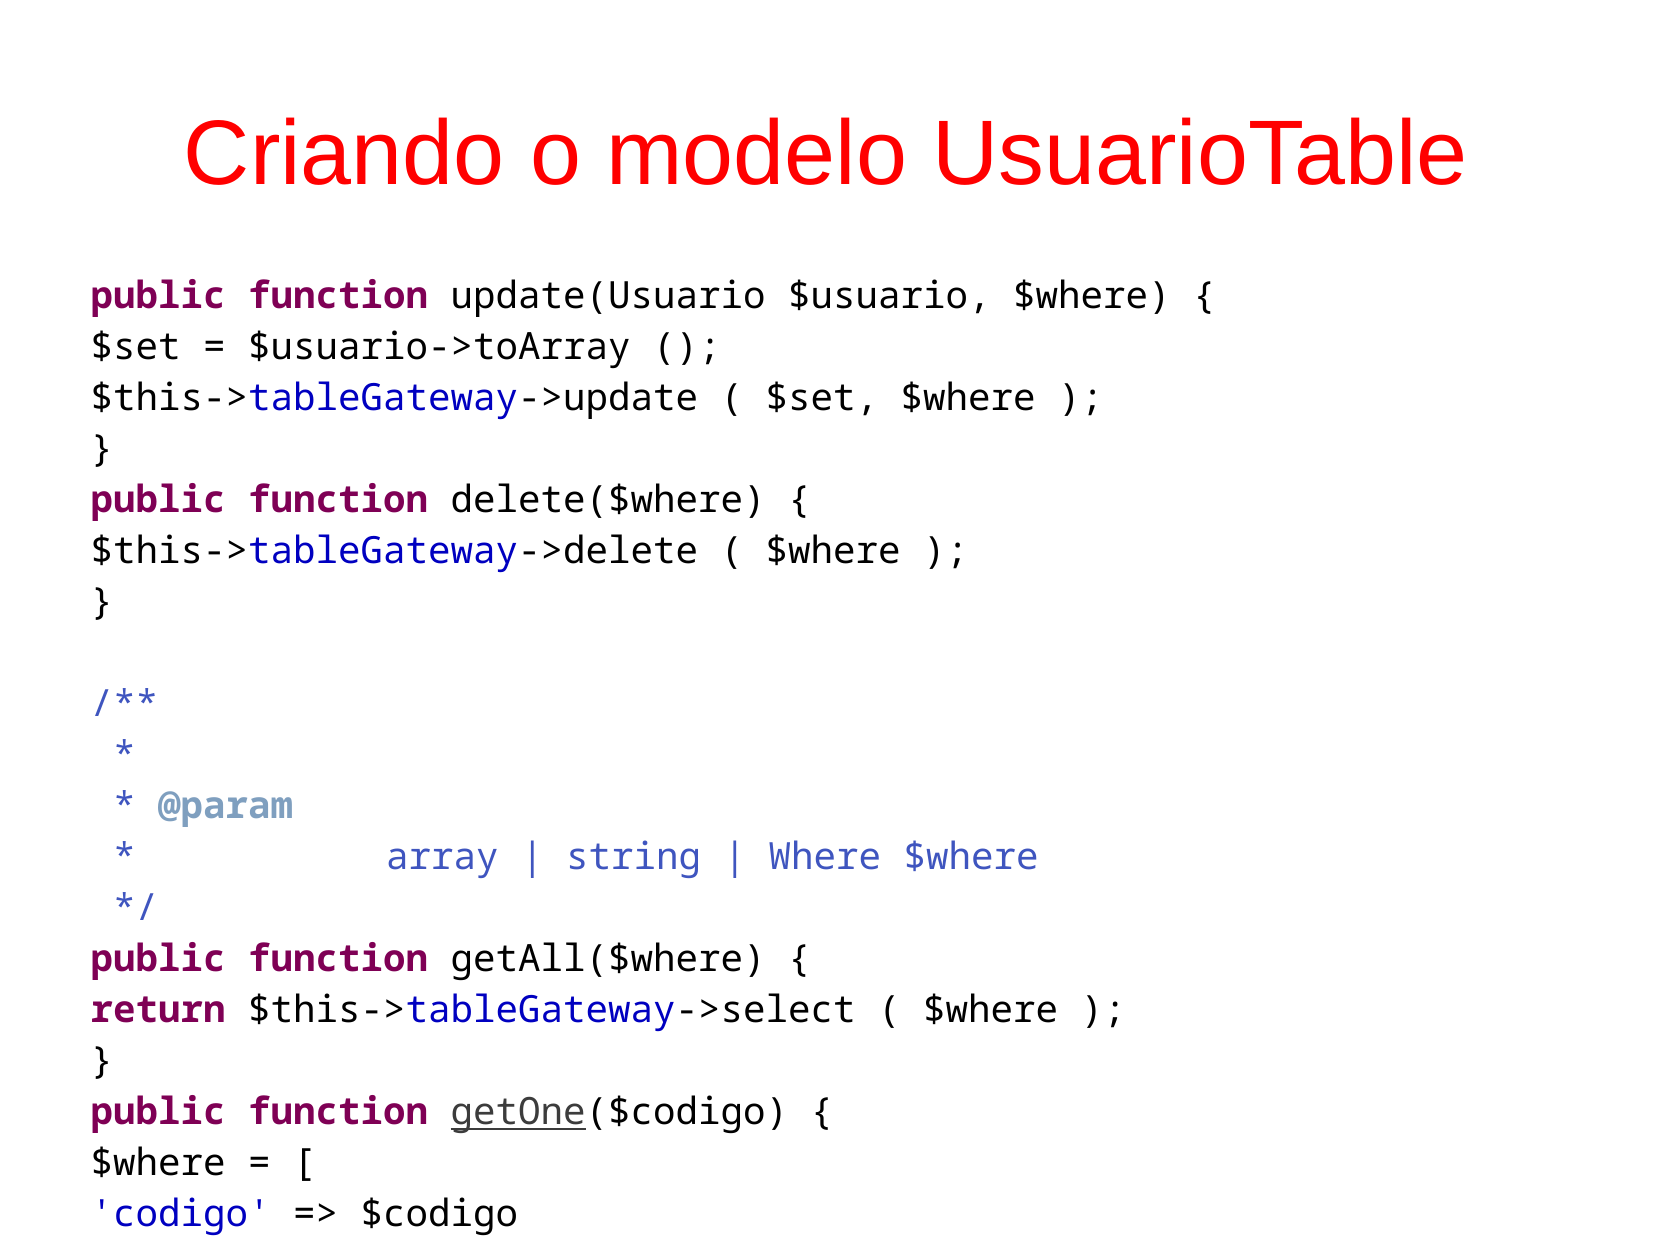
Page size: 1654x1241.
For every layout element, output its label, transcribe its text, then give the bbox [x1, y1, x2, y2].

title Criando o modelo UsuarioTable [82, 49, 1571, 257]
text_box public function update(Usuario $usuario, $where) { $set = $usuario->toArray (); $this->tableGateway->update ( $set, $where ); } public function delete($where) { $this->tableGateway->delete ( $where ); } /** * * @param * array | string | Where $where */ public function getAll($where) { return $this->tableGateway->select ( $where ); } public function getOne($codigo) { $where = [ 'codigo' => $codigo ]; $rowSet = $this->getAll ( $where ); if ($rowset->count () == 0) { [75, 261, 1604, 1241]
